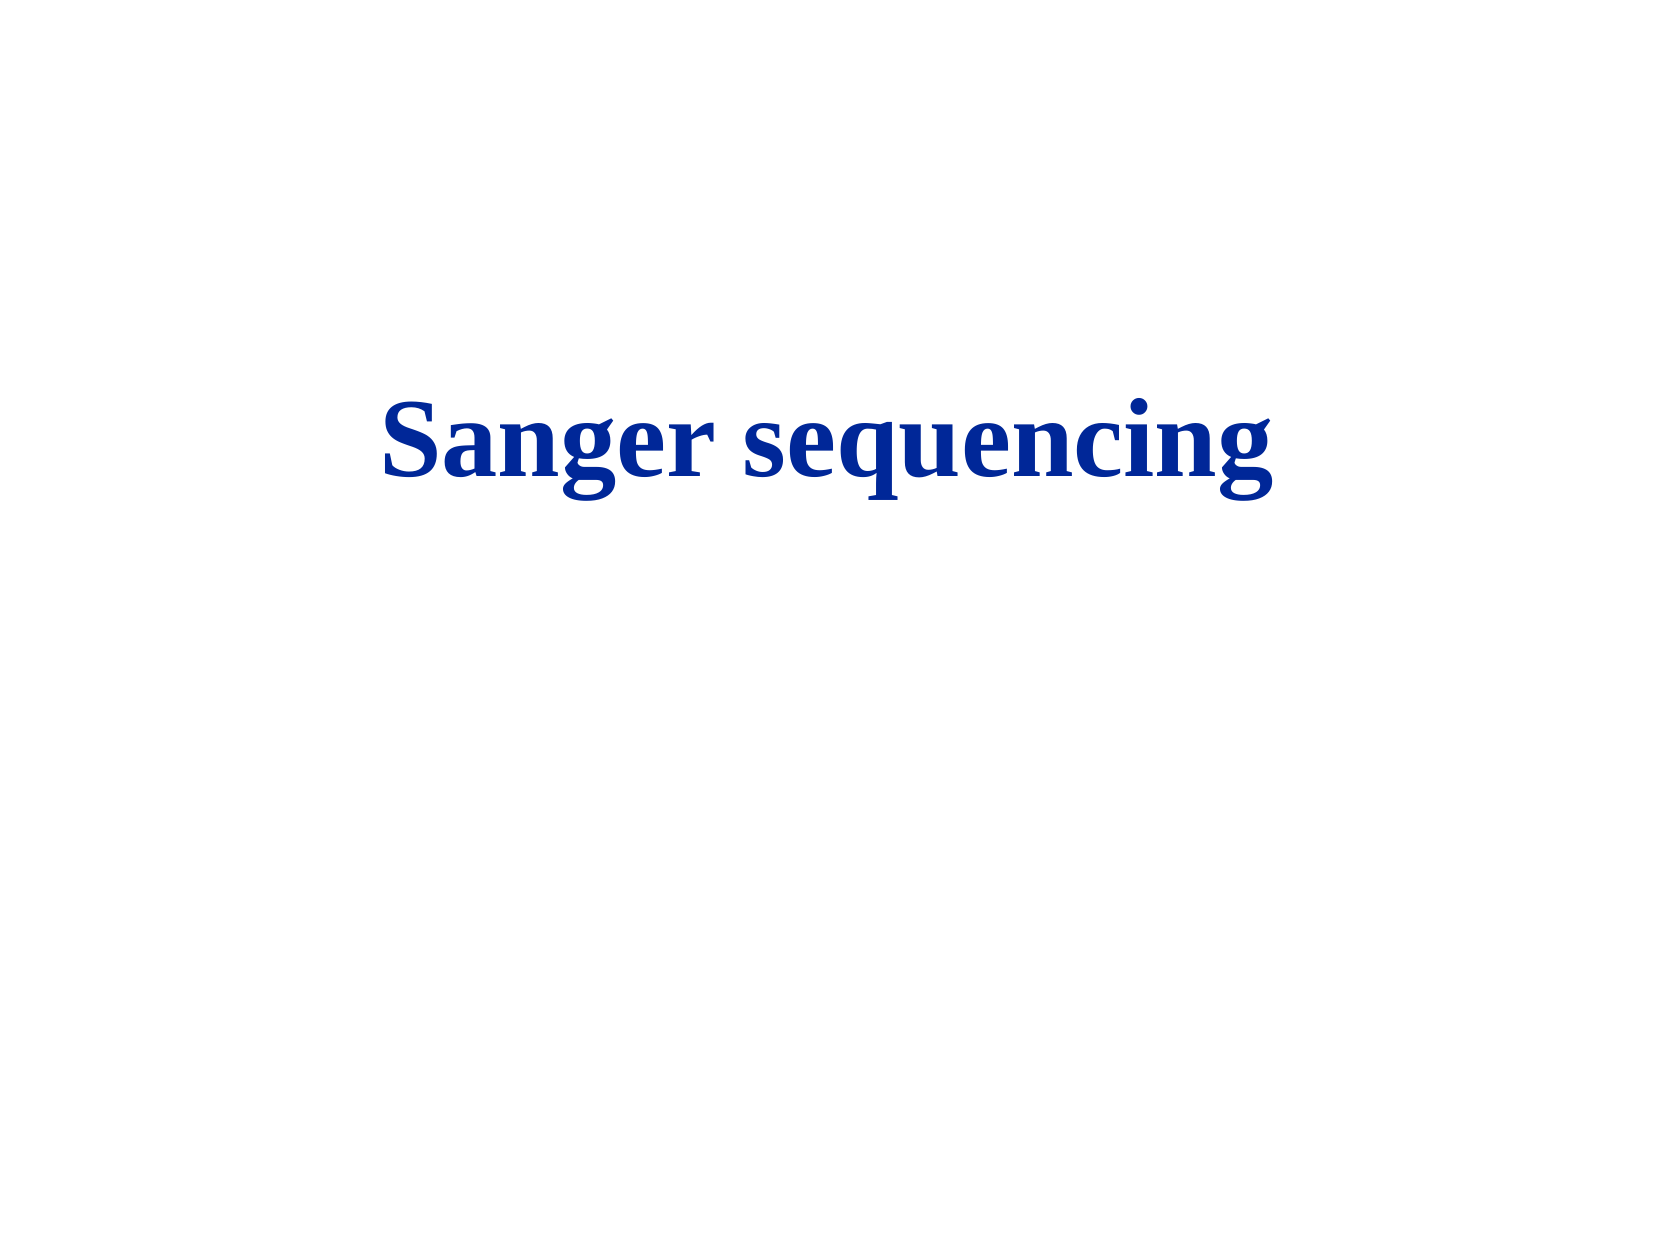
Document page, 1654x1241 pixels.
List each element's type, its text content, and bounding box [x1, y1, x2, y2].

title Sanger sequencing [82, 315, 1571, 563]
